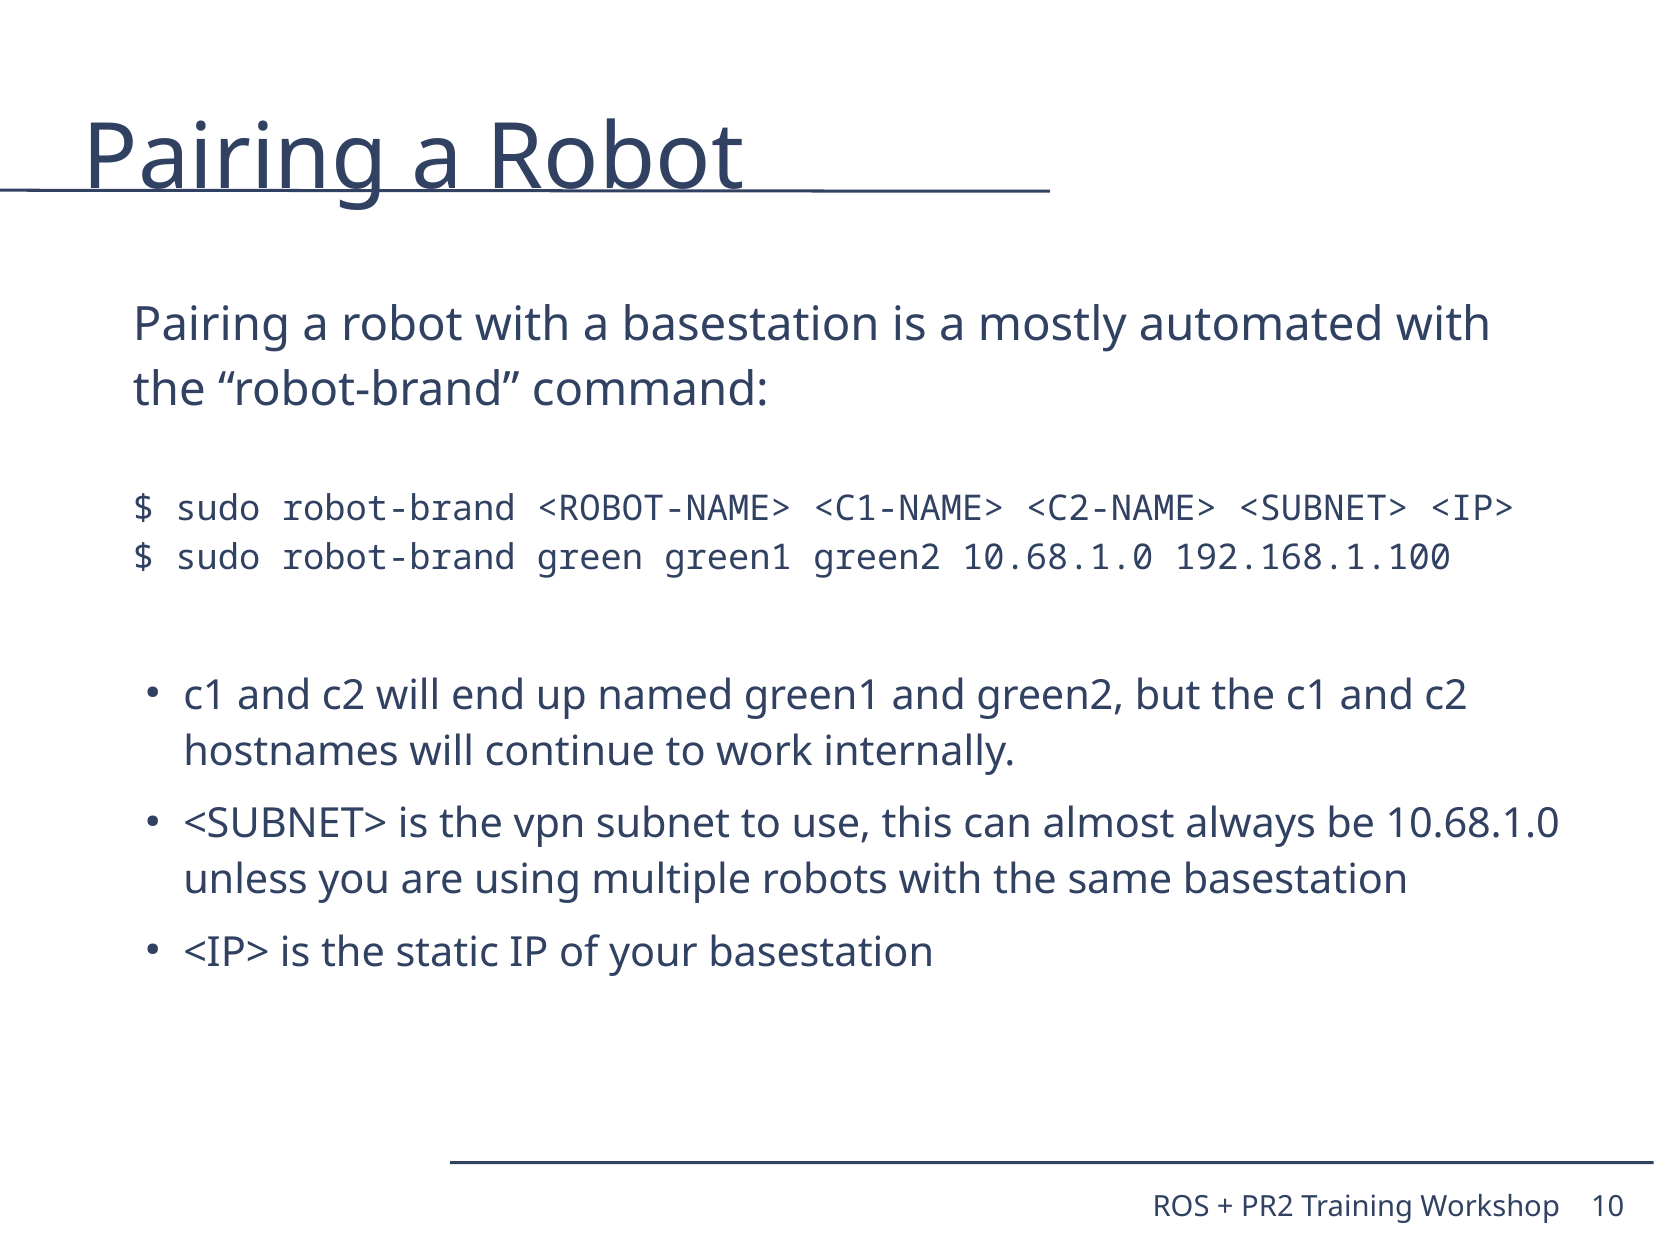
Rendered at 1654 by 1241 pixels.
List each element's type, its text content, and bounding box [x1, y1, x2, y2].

title Pairing a Robot [82, 56, 1571, 250]
list Pairing a robot with a basestation is a mostly automated with the “robot-brand” command: $ sudo robot-brand <ROBOT-NAME> <C1-NAME> <C2-NAME> <SUBNET> <IP> $ sudo robot-brand green green1 green2 10.68.1.0 192.168.1.100 c1 and c2 will end up named green1 and green2, but the c1 and c2 hostnames will continue to work internally. <SUBNET> is the vpn subnet to use, this can almost always be 10.68.1.0 unless you are using multiple robots with the same basestation <IP> is the static IP of your basestation [82, 290, 1571, 1109]
